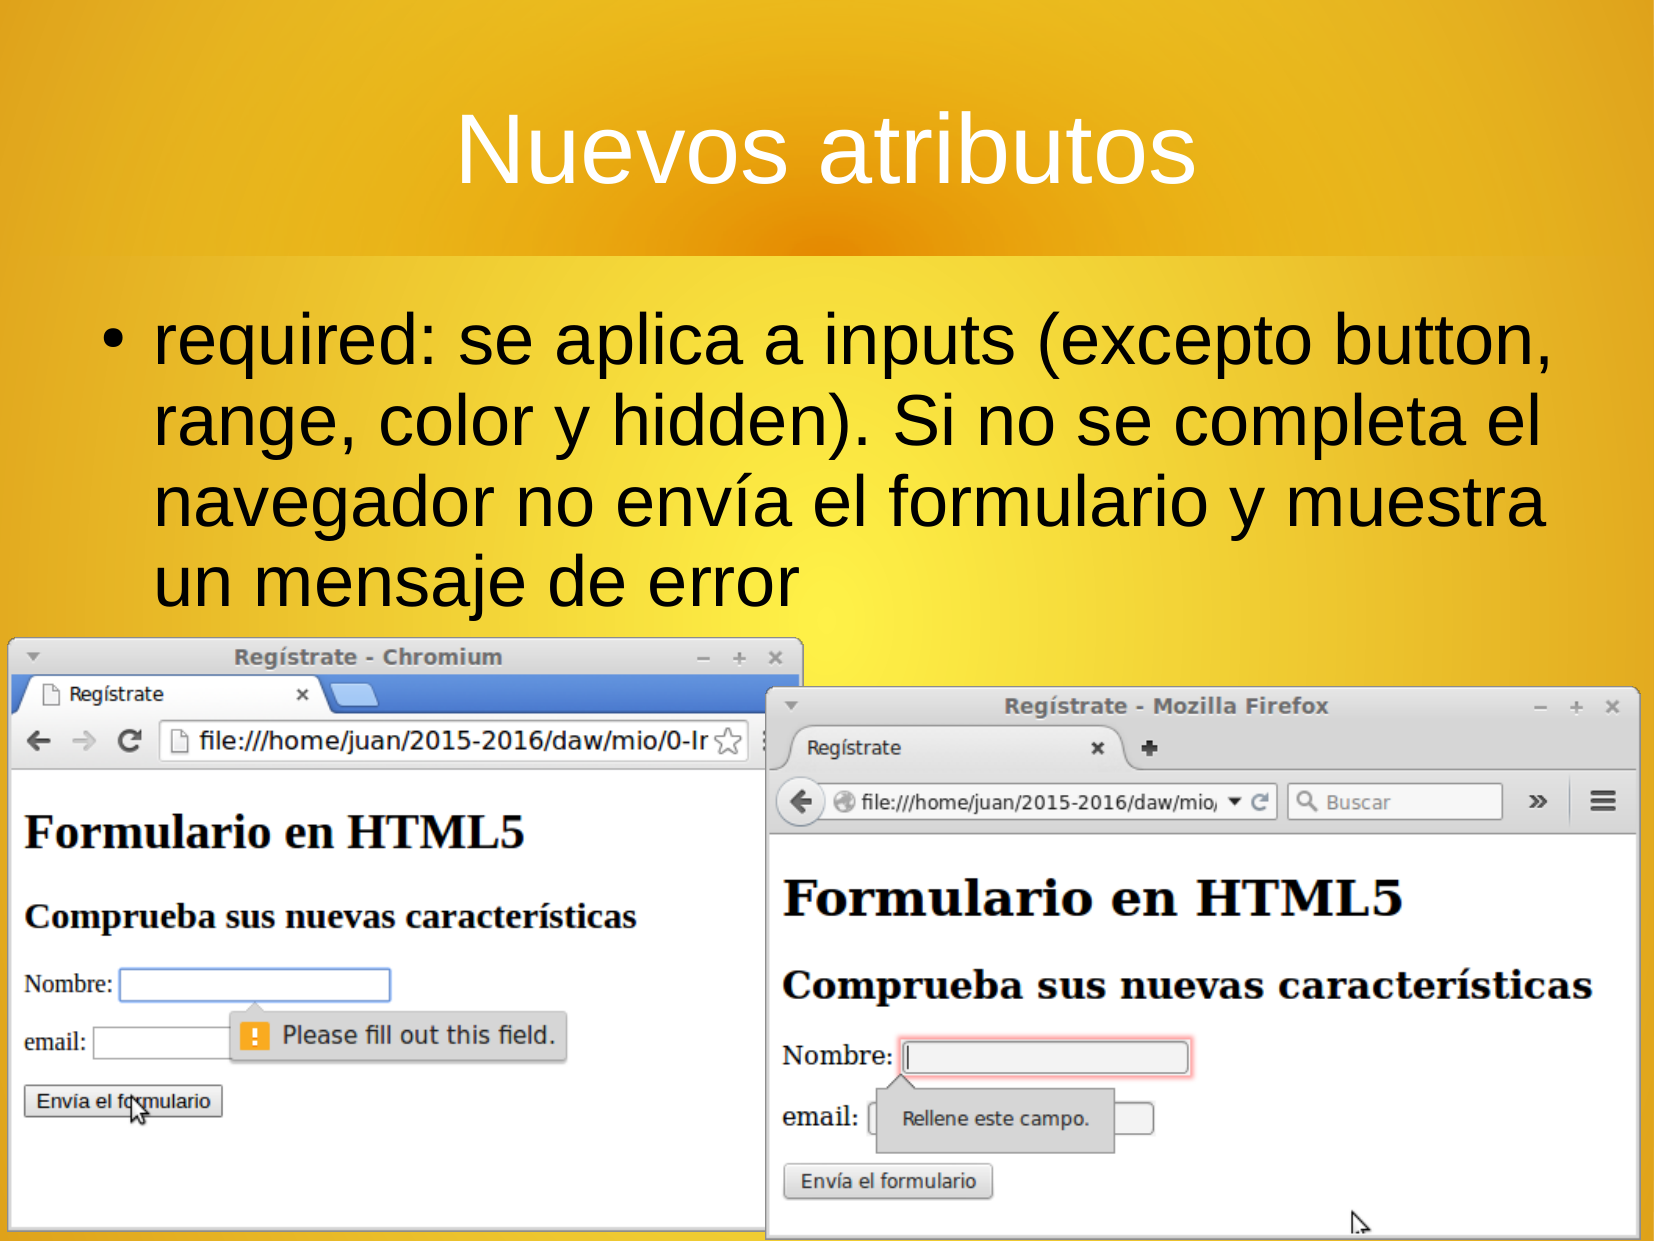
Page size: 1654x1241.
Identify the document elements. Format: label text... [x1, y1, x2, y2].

list required: se aplica a inputs (excepto button, range, color y hidden). Si no se completa el navegador no envía el formulario y muestra un mensaje de error [82, 299, 1571, 686]
title Nuevos atributos [82, 47, 1571, 252]
picture [7, 637, 1641, 1240]
